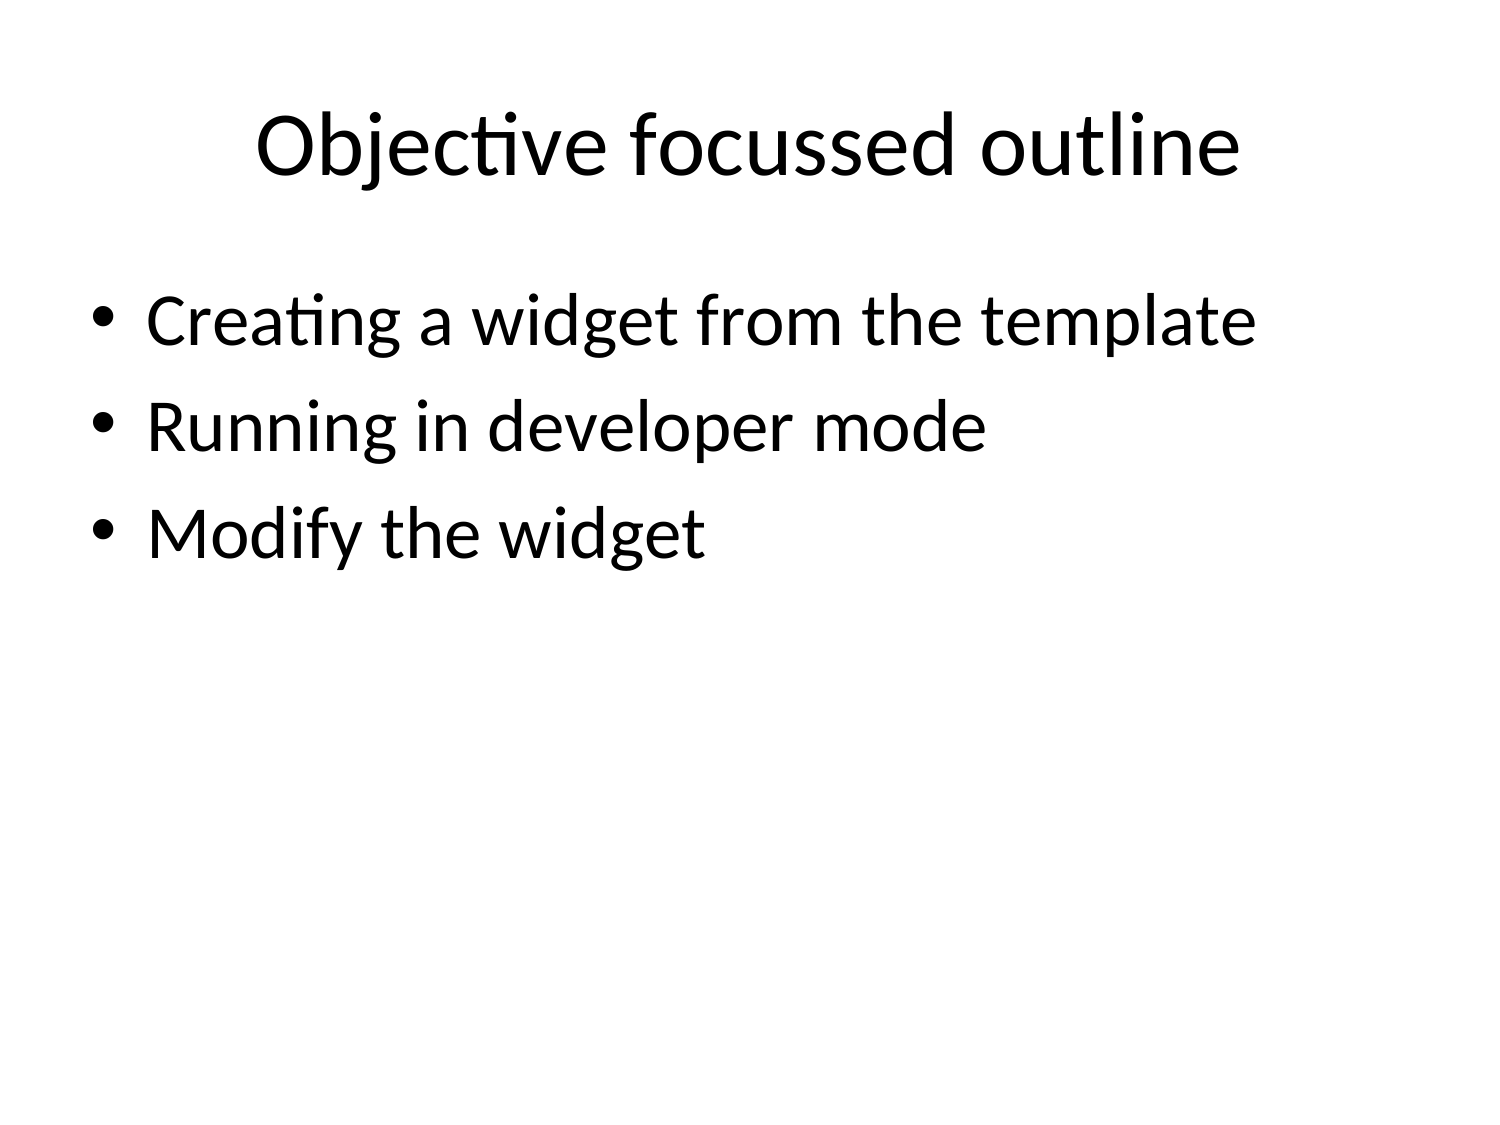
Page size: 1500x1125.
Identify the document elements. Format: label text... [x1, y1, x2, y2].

list Creating a widget from the template Running in developer mode Modify the widget [75, 262, 1426, 1006]
title Objective focussed outline [75, 45, 1426, 233]
